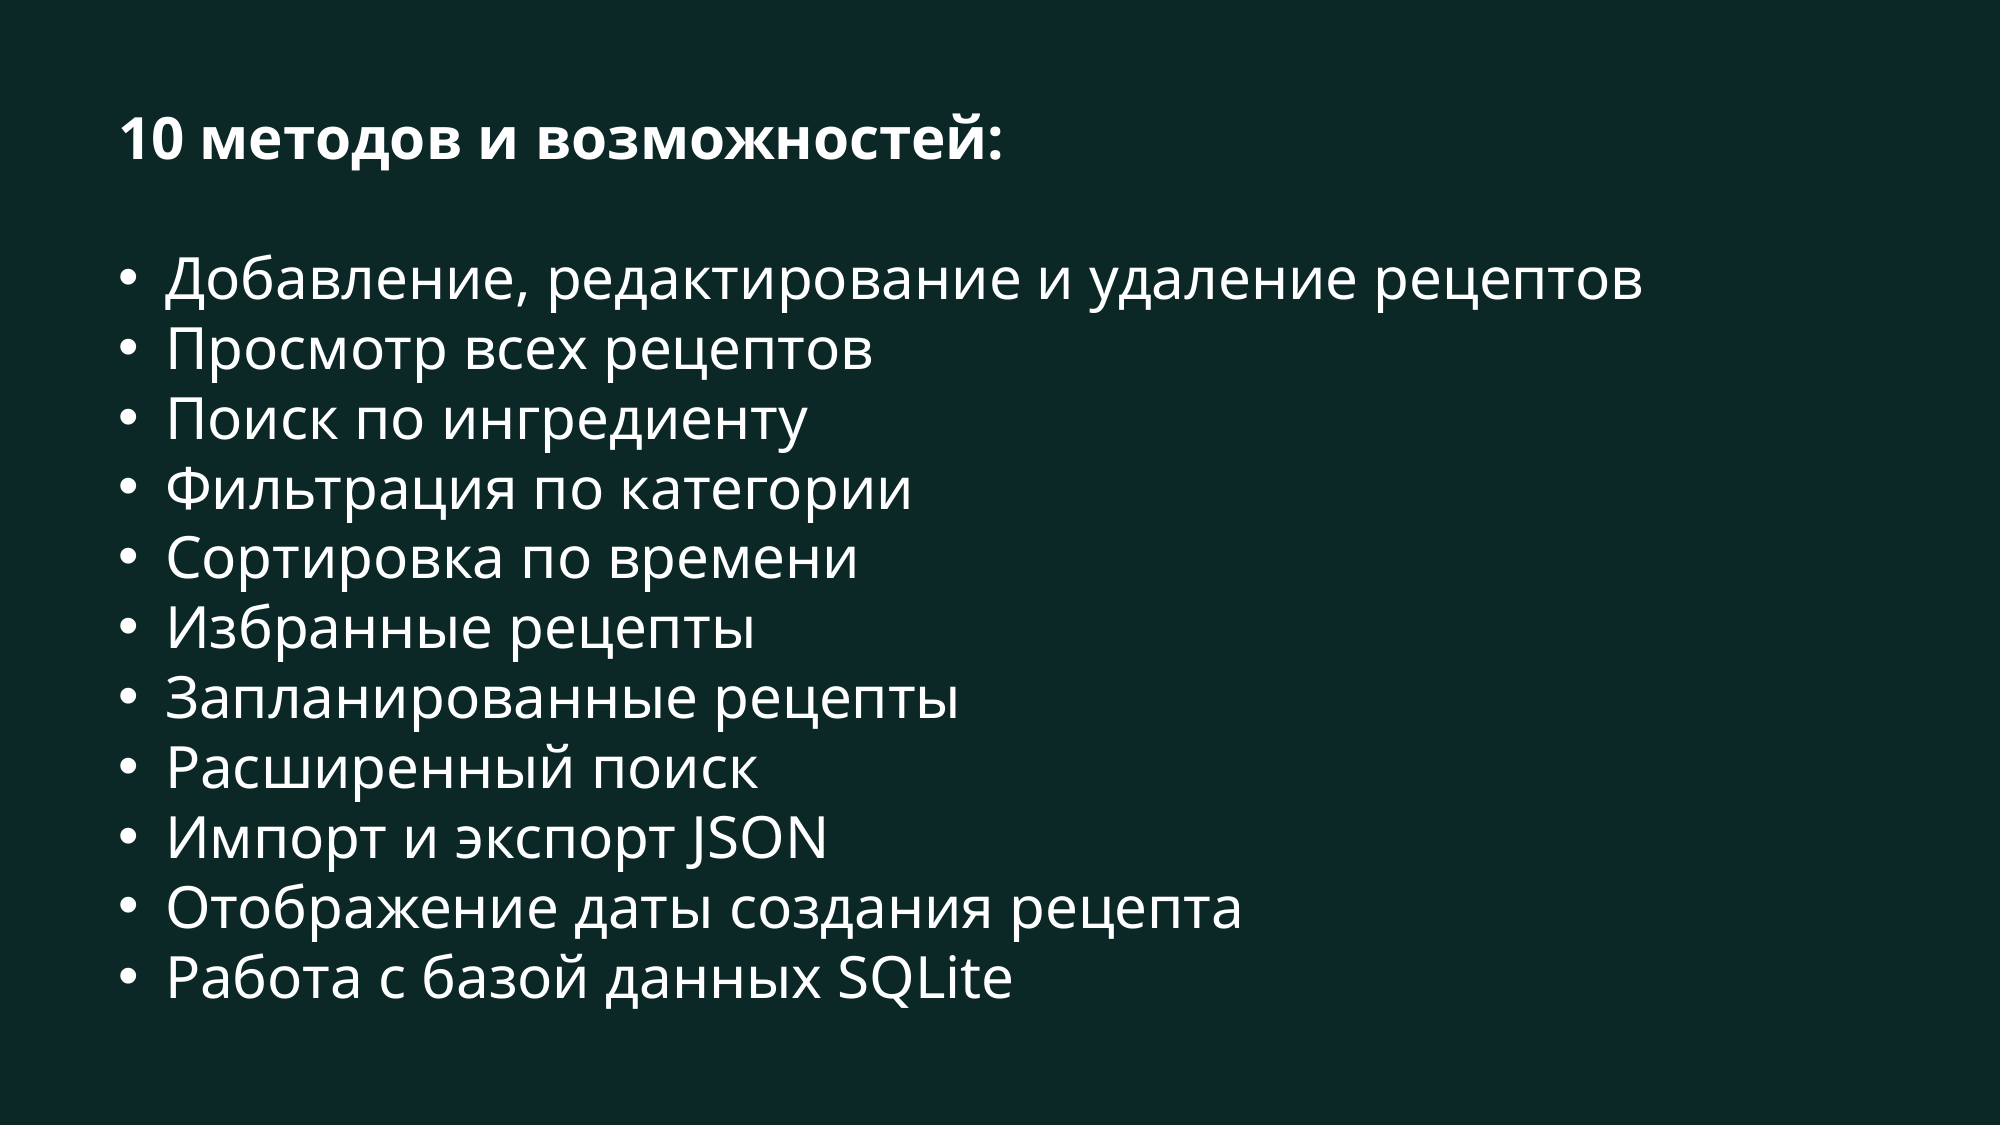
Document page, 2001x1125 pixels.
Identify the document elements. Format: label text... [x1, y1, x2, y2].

title 10 методов и возможностей: Добавление, редактирование и удаление рецептов Просмотр всех рецептов Поиск по ингредиенту Фильтрация по категории Сортировка по времени Избранные рецепты Запланированные рецепты Расширенный поиск Импорт и экспорт JSON Отображение даты создания рецепта Работа с базой данных SQLite [118, 101, 1927, 1065]
